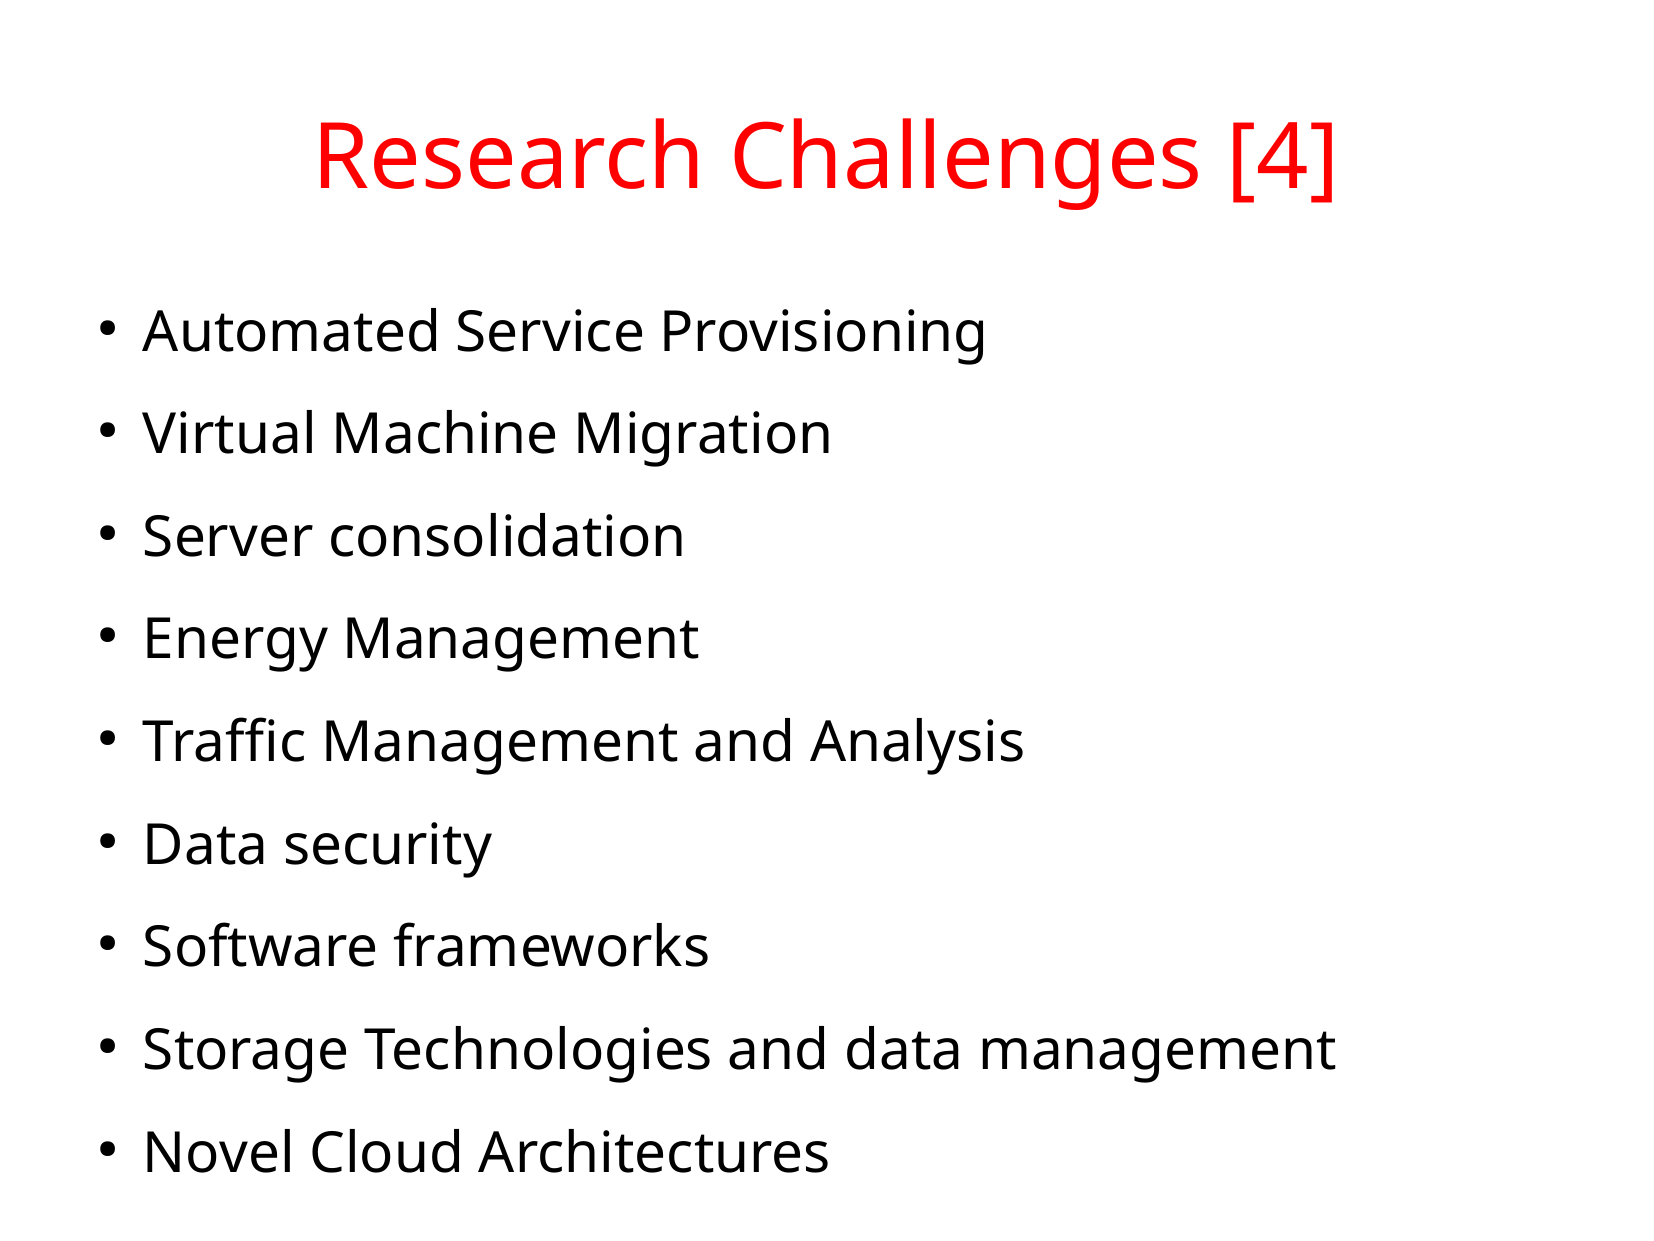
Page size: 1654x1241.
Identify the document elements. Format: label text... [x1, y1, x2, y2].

title Research Challenges [4] [82, 49, 1571, 257]
list Automated Service Provisioning Virtual Machine Migration Server consolidation Energy Management Traffic Management and Analysis Data security Software frameworks Storage Technologies and data management Novel Cloud Architectures [82, 290, 1538, 1193]
